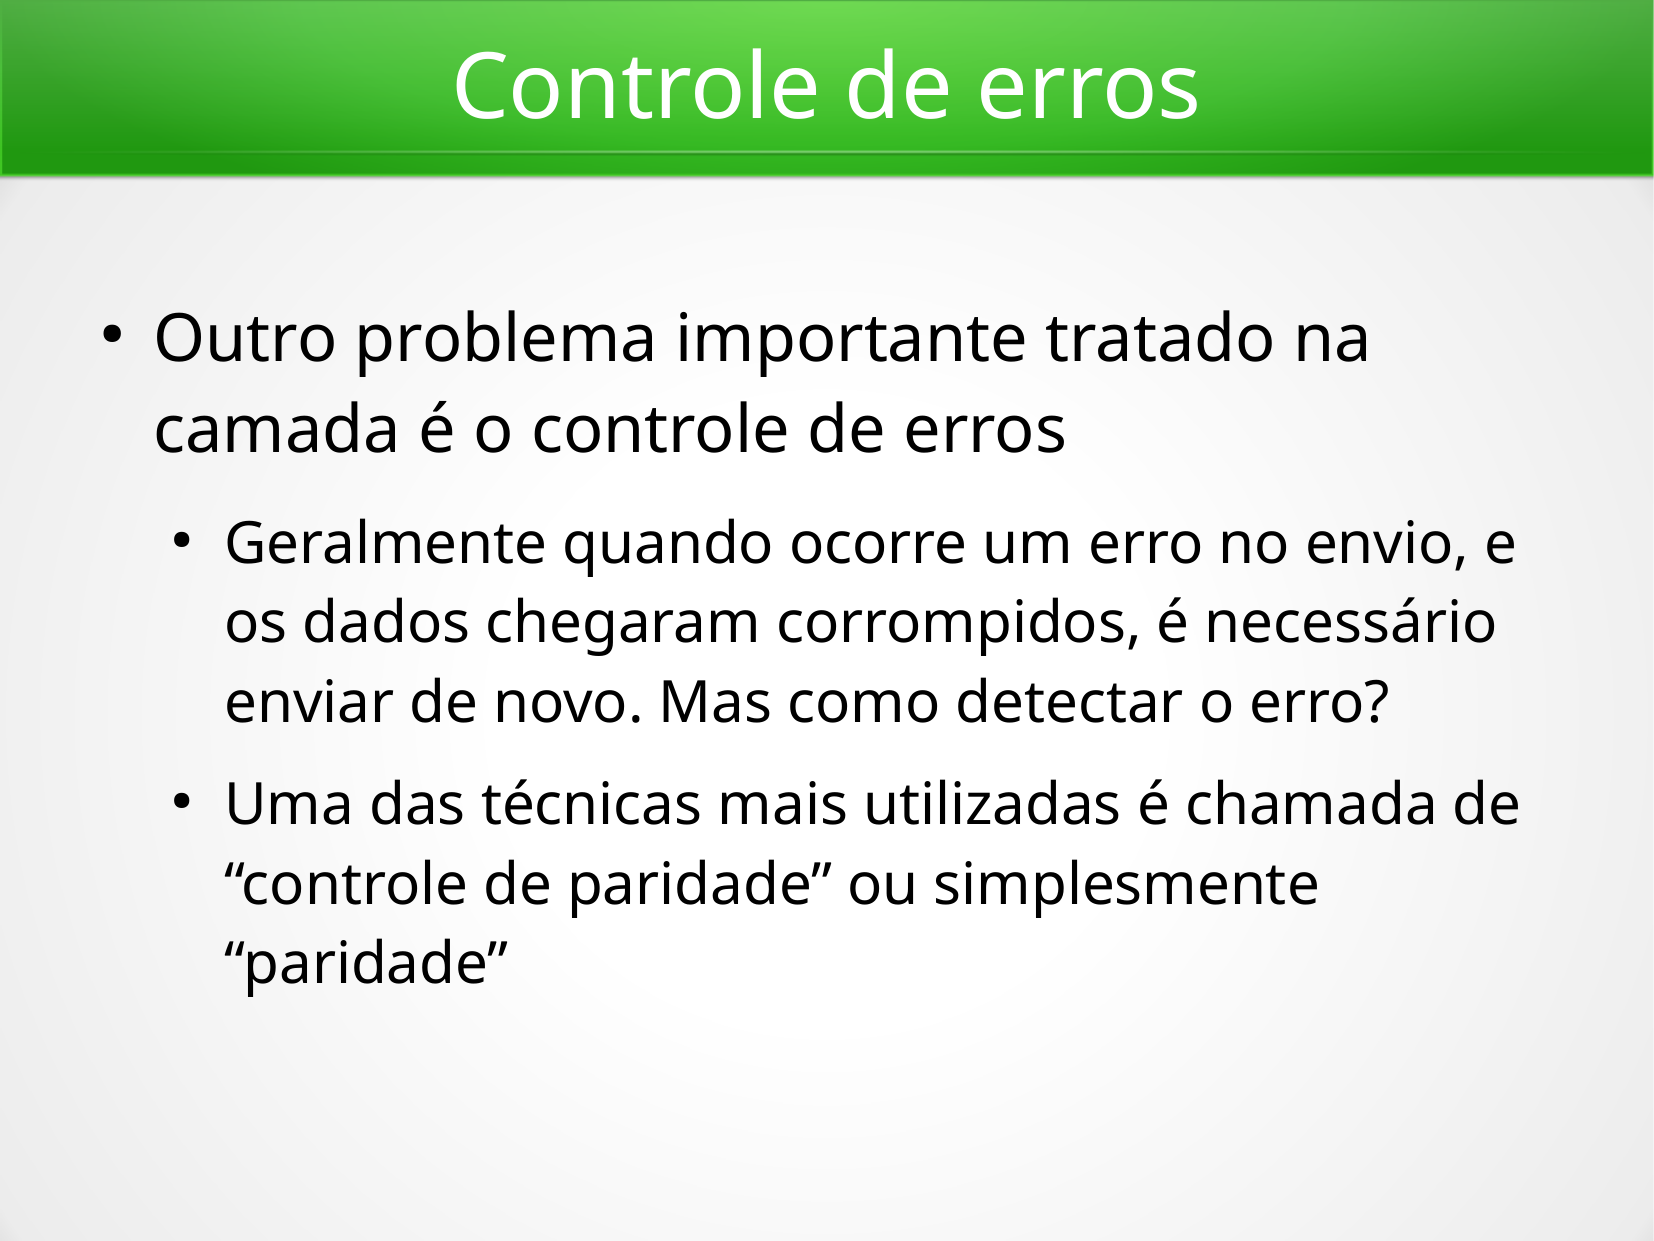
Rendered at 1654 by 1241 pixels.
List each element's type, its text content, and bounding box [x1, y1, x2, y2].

picture [0, 0, 1654, 1241]
list Outro problema importante tratado na camada é o controle de erros Geralmente quando ocorre um erro no envio, e os dados chegaram corrompidos, é necessário enviar de novo. Mas como detectar o erro? Uma das técnicas mais utilizadas é chamada de “controle de paridade” ou simplesmente “paridade” [82, 290, 1571, 1010]
title Controle de erros [82, 11, 1571, 154]
